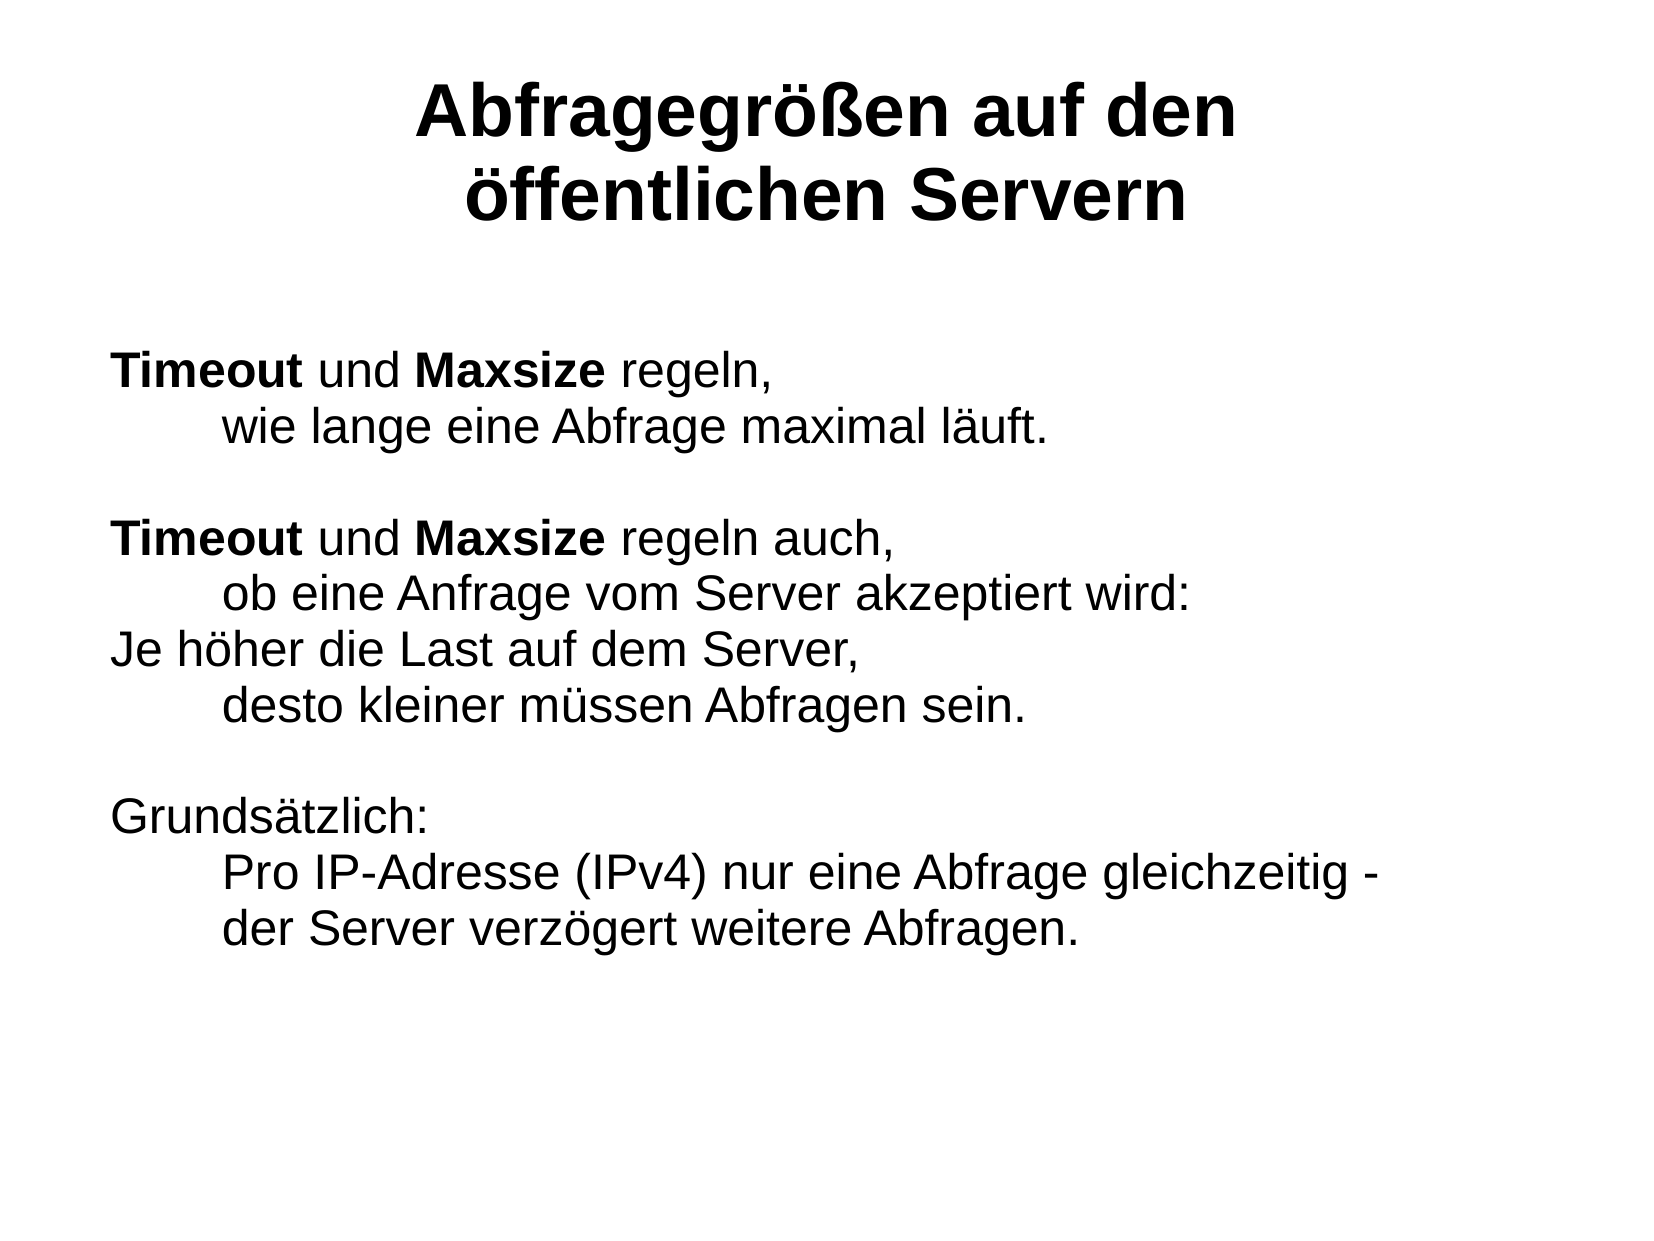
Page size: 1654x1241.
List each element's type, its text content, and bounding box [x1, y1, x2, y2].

text_box Abfragegrößen auf den öffentlichen Servern [399, 61, 1254, 244]
text_box Timeout und Maxsize regeln, wie lange eine Abfrage maximal läuft. Timeout und Maxsize regeln auch, ob eine Anfrage vom Server akzeptiert wird: Je höher die Last auf dem Server, desto kleiner müssen Abfragen sein. Grundsätzlich: Pro IP-Adresse (IPv4) nur eine Abfrage gleichzeitig - der Server verzögert weitere Abfragen. [95, 335, 1592, 1019]
